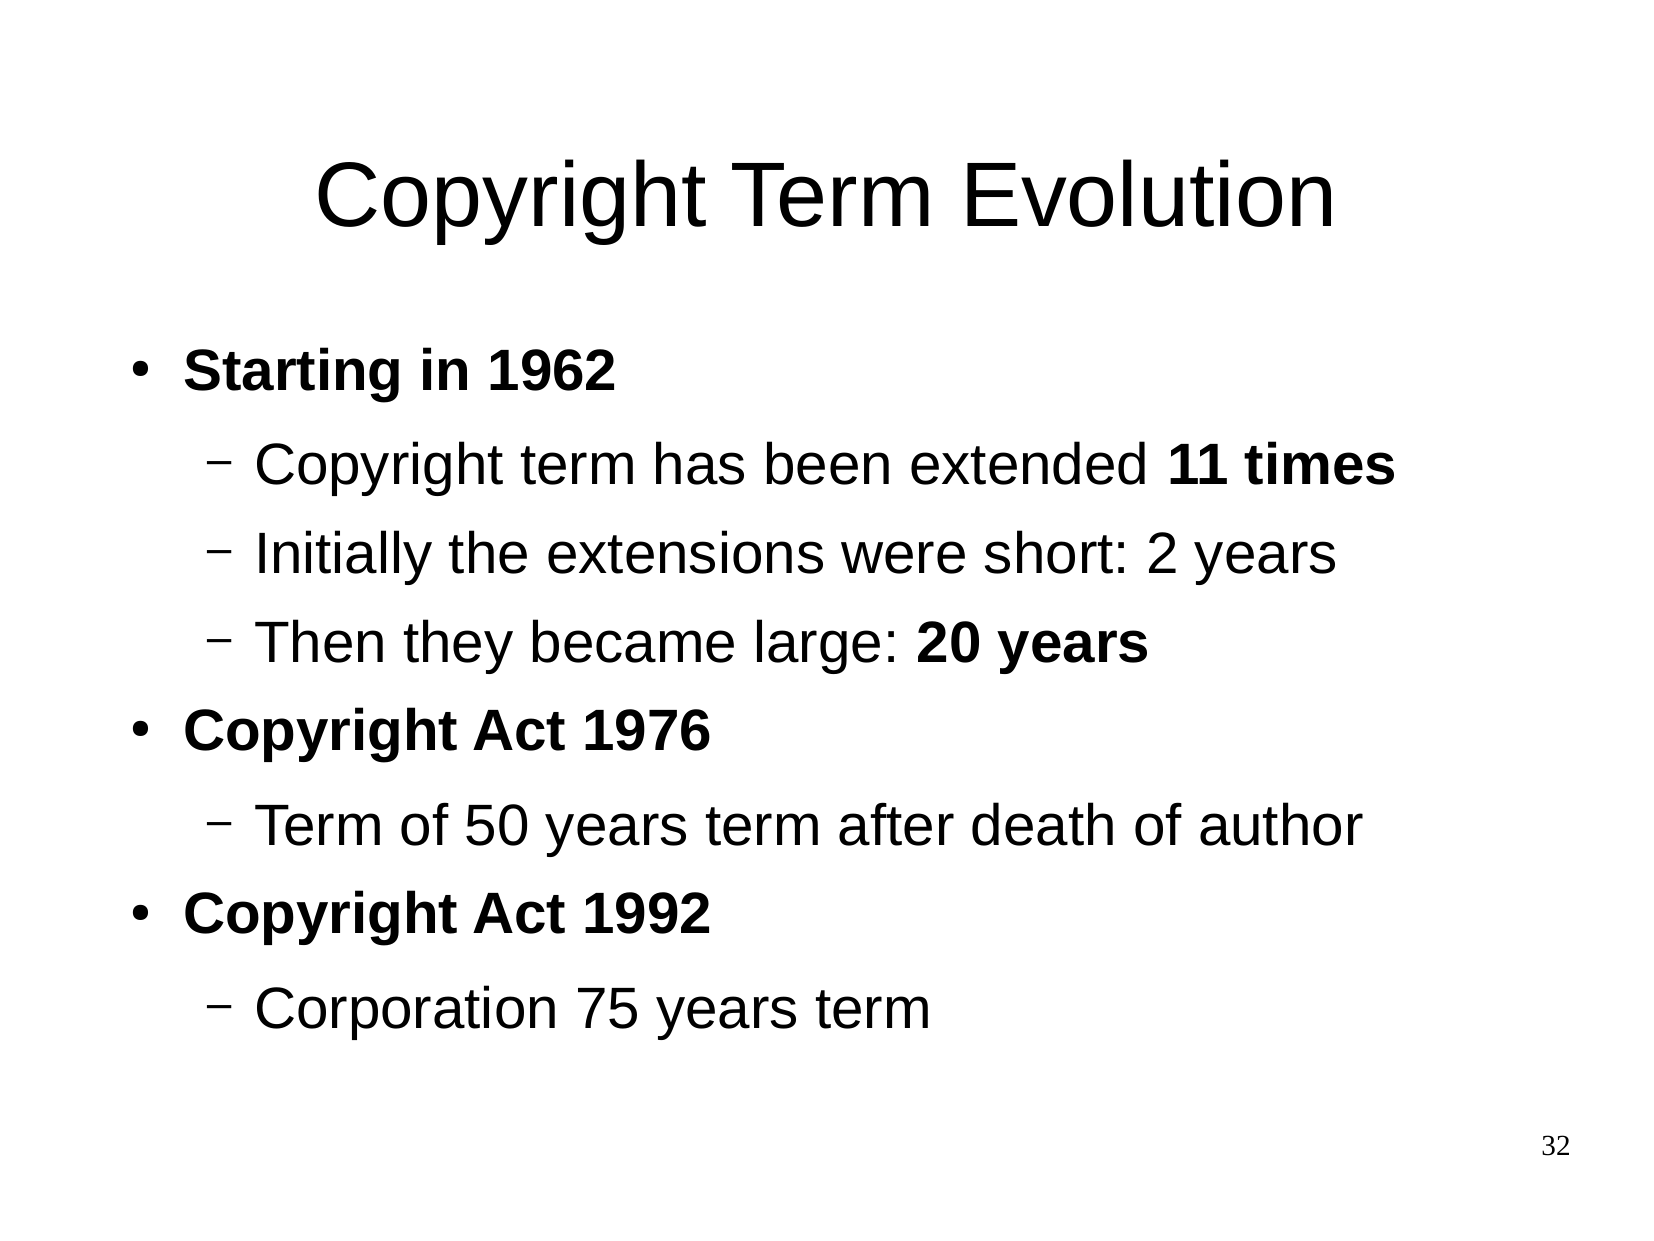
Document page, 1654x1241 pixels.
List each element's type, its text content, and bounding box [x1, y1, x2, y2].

title Copyright Term Evolution [82, 90, 1571, 298]
list Starting in 1962 Copyright term has been extended 11 times Initially the extensions were short: 2 years Then they became large: 20 years Copyright Act 1976 Term of 50 years term after death of author Copyright Act 1992 Corporation 75 years term [112, 337, 1576, 1041]
